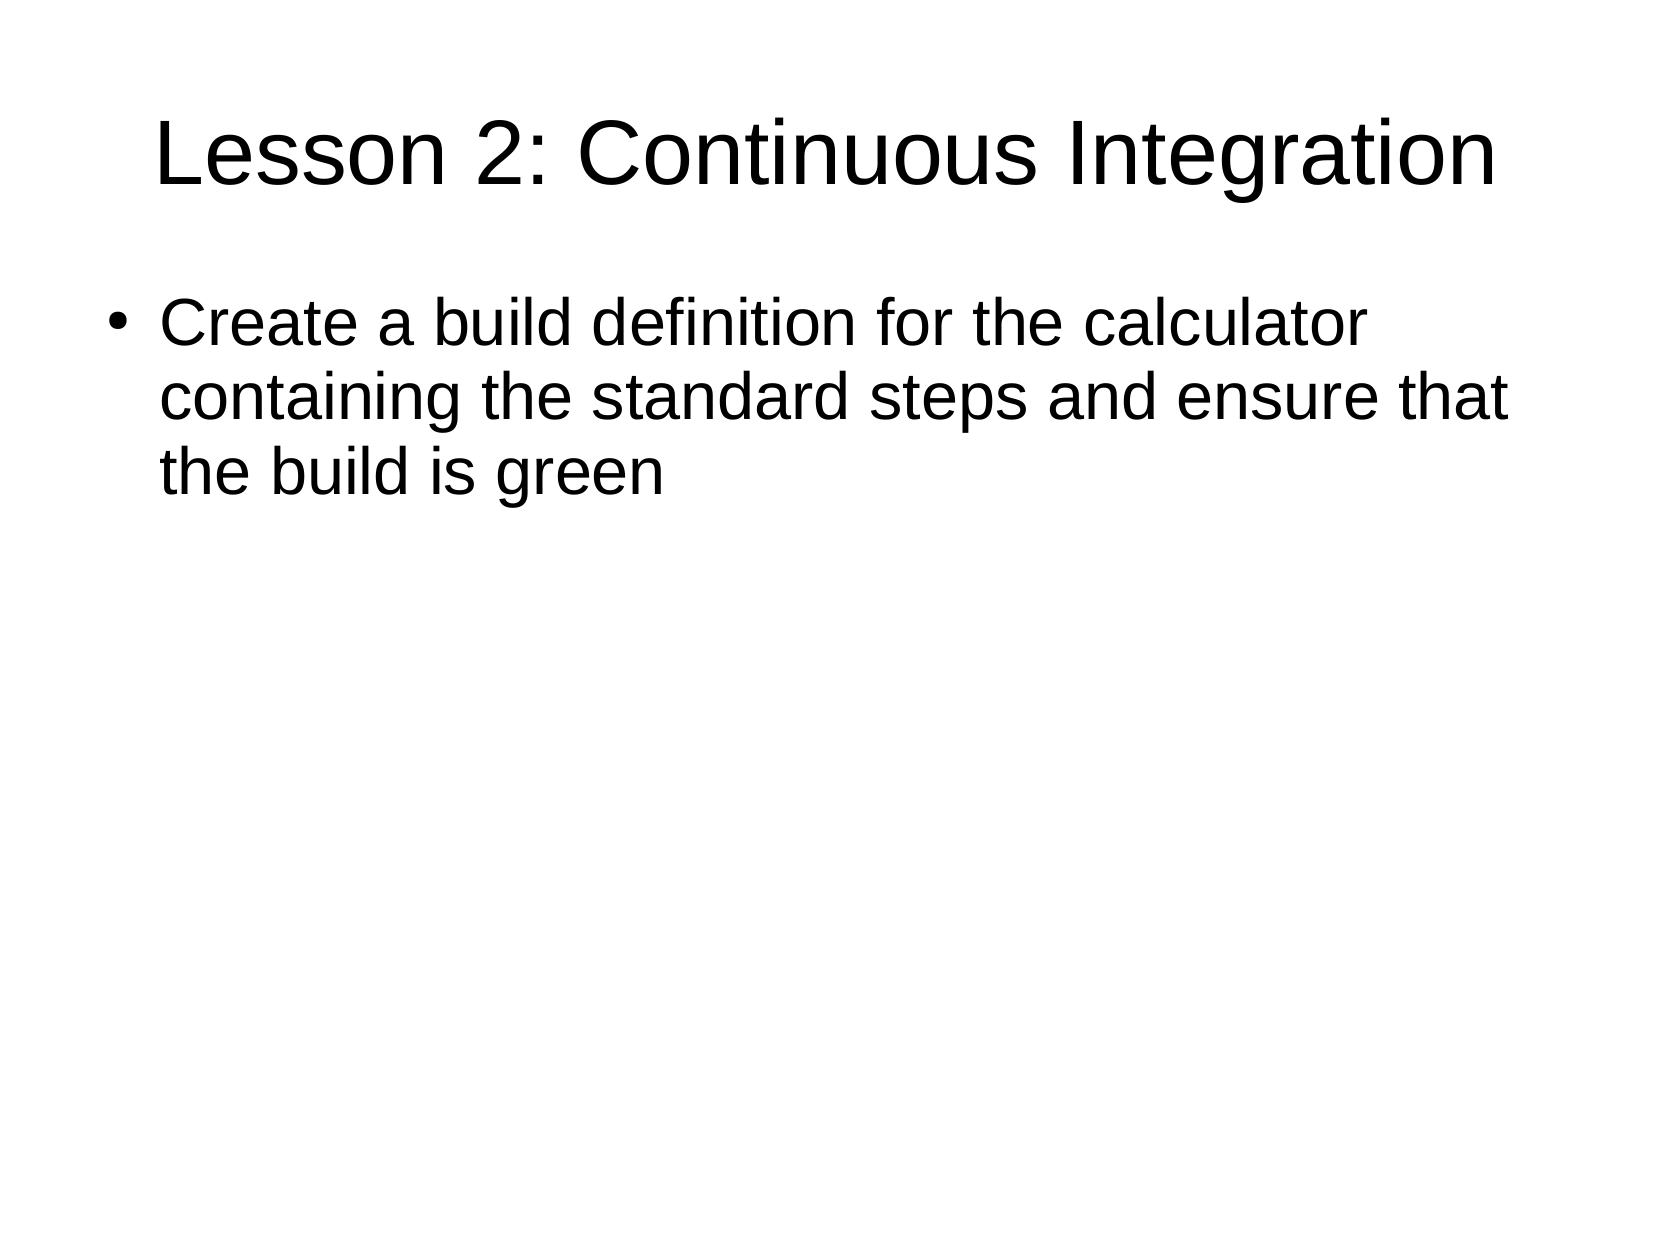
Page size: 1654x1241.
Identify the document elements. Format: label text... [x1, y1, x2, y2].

list Create a build definition for the calculator containing the standard steps and ensure that the build is green [88, 284, 1577, 1004]
title Lesson 2: Continuous Integration [82, 49, 1571, 257]
